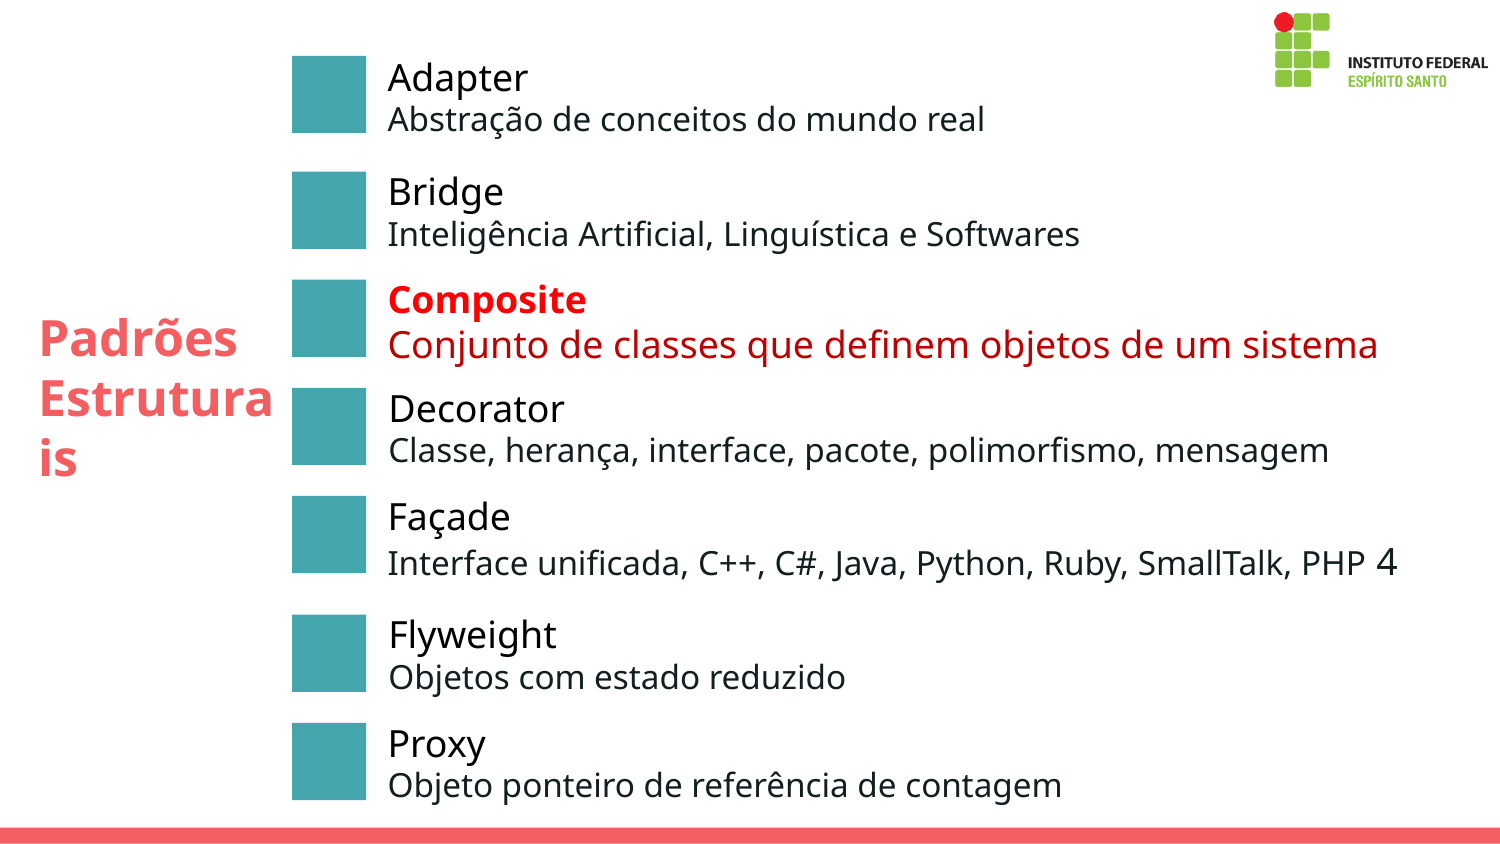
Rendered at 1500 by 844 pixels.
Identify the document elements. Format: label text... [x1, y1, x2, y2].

text_box [292, 171, 367, 249]
text_box Proxy Objeto ponteiro de referência de contagem [372, 712, 1476, 823]
text_box Adapter Abstração de conceitos do mundo real [372, 46, 1164, 157]
text_box Decorator Classe, herança, interface, pacote, polimorfismo, mensagem [373, 377, 1455, 485]
text_box Bridge Inteligência Artificial, Linguística e Softwares [372, 160, 1164, 268]
text_box [292, 722, 367, 801]
text_box [292, 279, 367, 357]
text_box Façade Interface unificada, C++, C#, Java, Python, Ruby, SmallTalk, PHP 4 [372, 485, 1500, 596]
text_box [292, 495, 367, 574]
text_box Flyweight Objetos com estado reduzido [373, 604, 1400, 712]
text_box Composite Conjunto de classes que definem objetos de um sistema [372, 268, 1400, 379]
text_box [292, 55, 367, 133]
title Padrões Estruturais [23, 291, 305, 489]
text_box [292, 614, 367, 692]
text_box [305, 387, 367, 465]
picture [1274, 12, 1488, 87]
